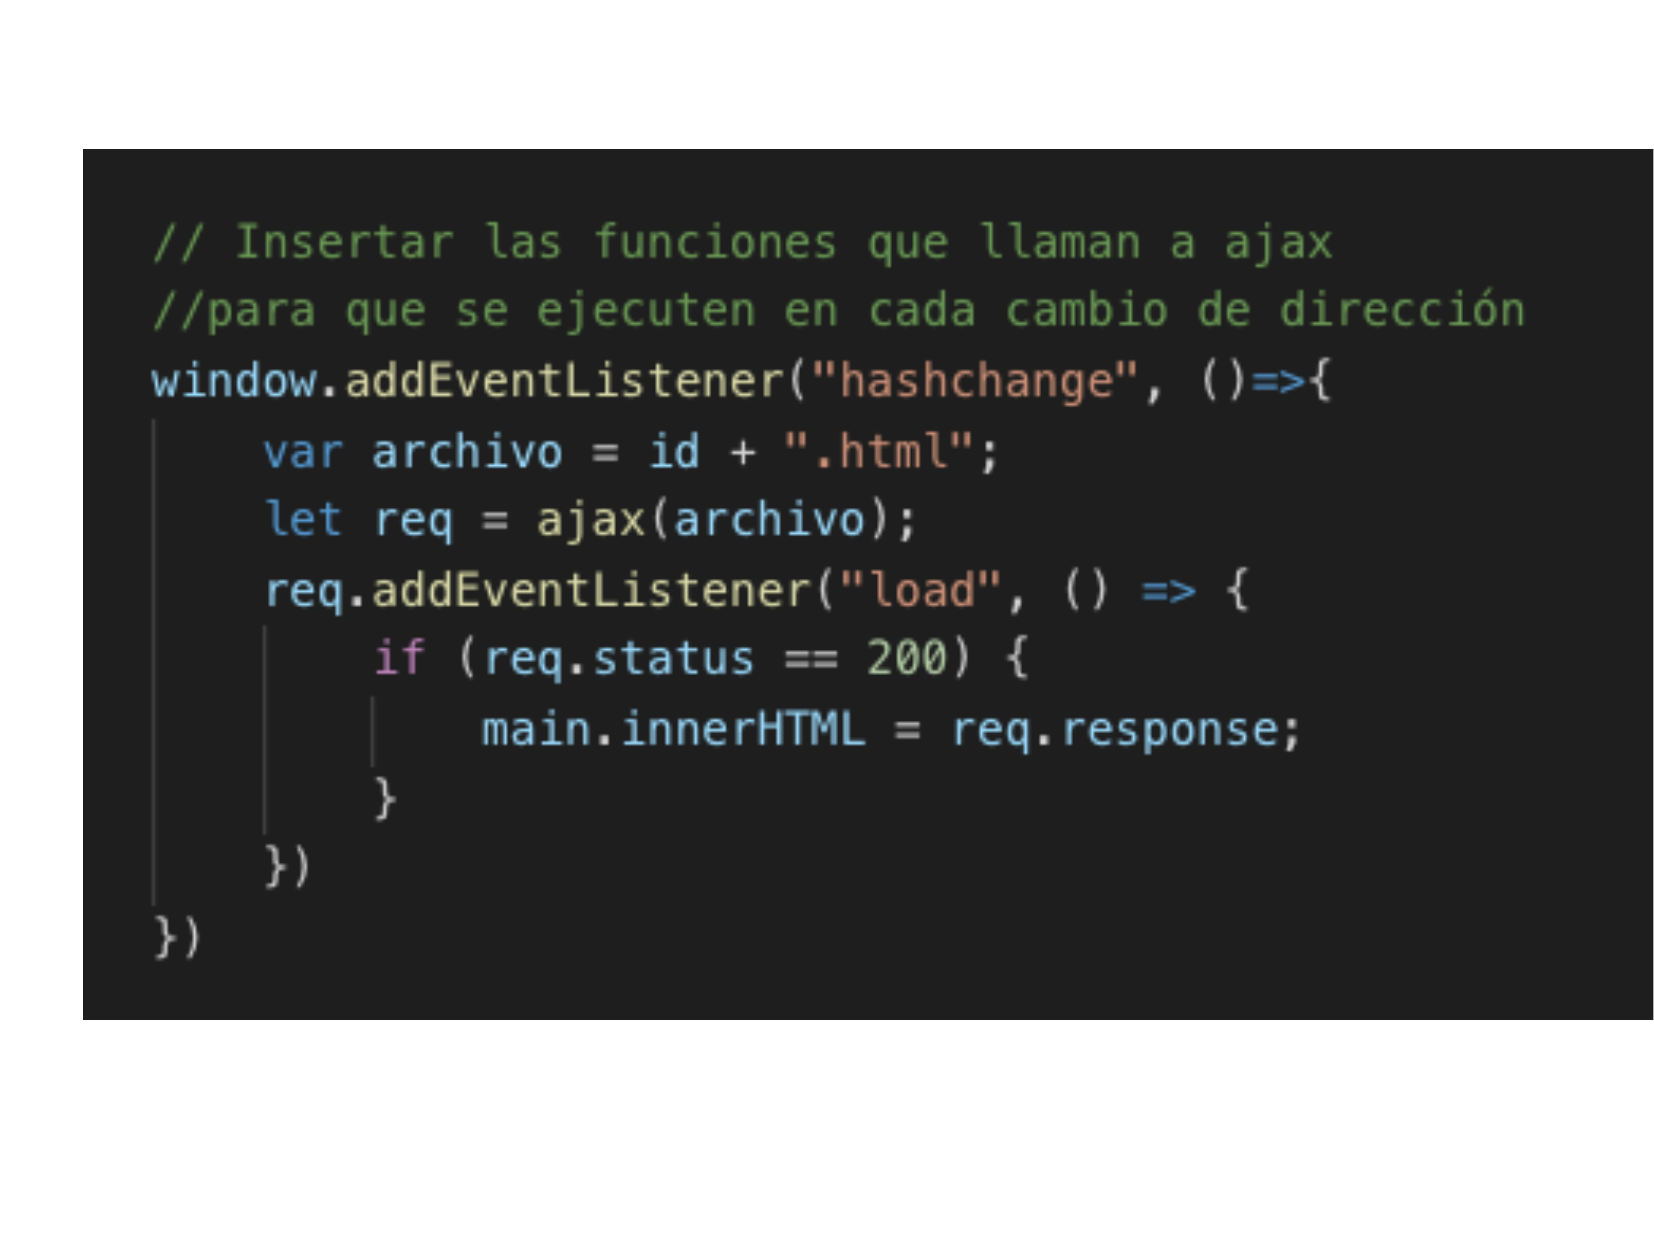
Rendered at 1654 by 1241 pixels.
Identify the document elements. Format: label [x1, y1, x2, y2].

picture [83, 149, 1654, 1021]
